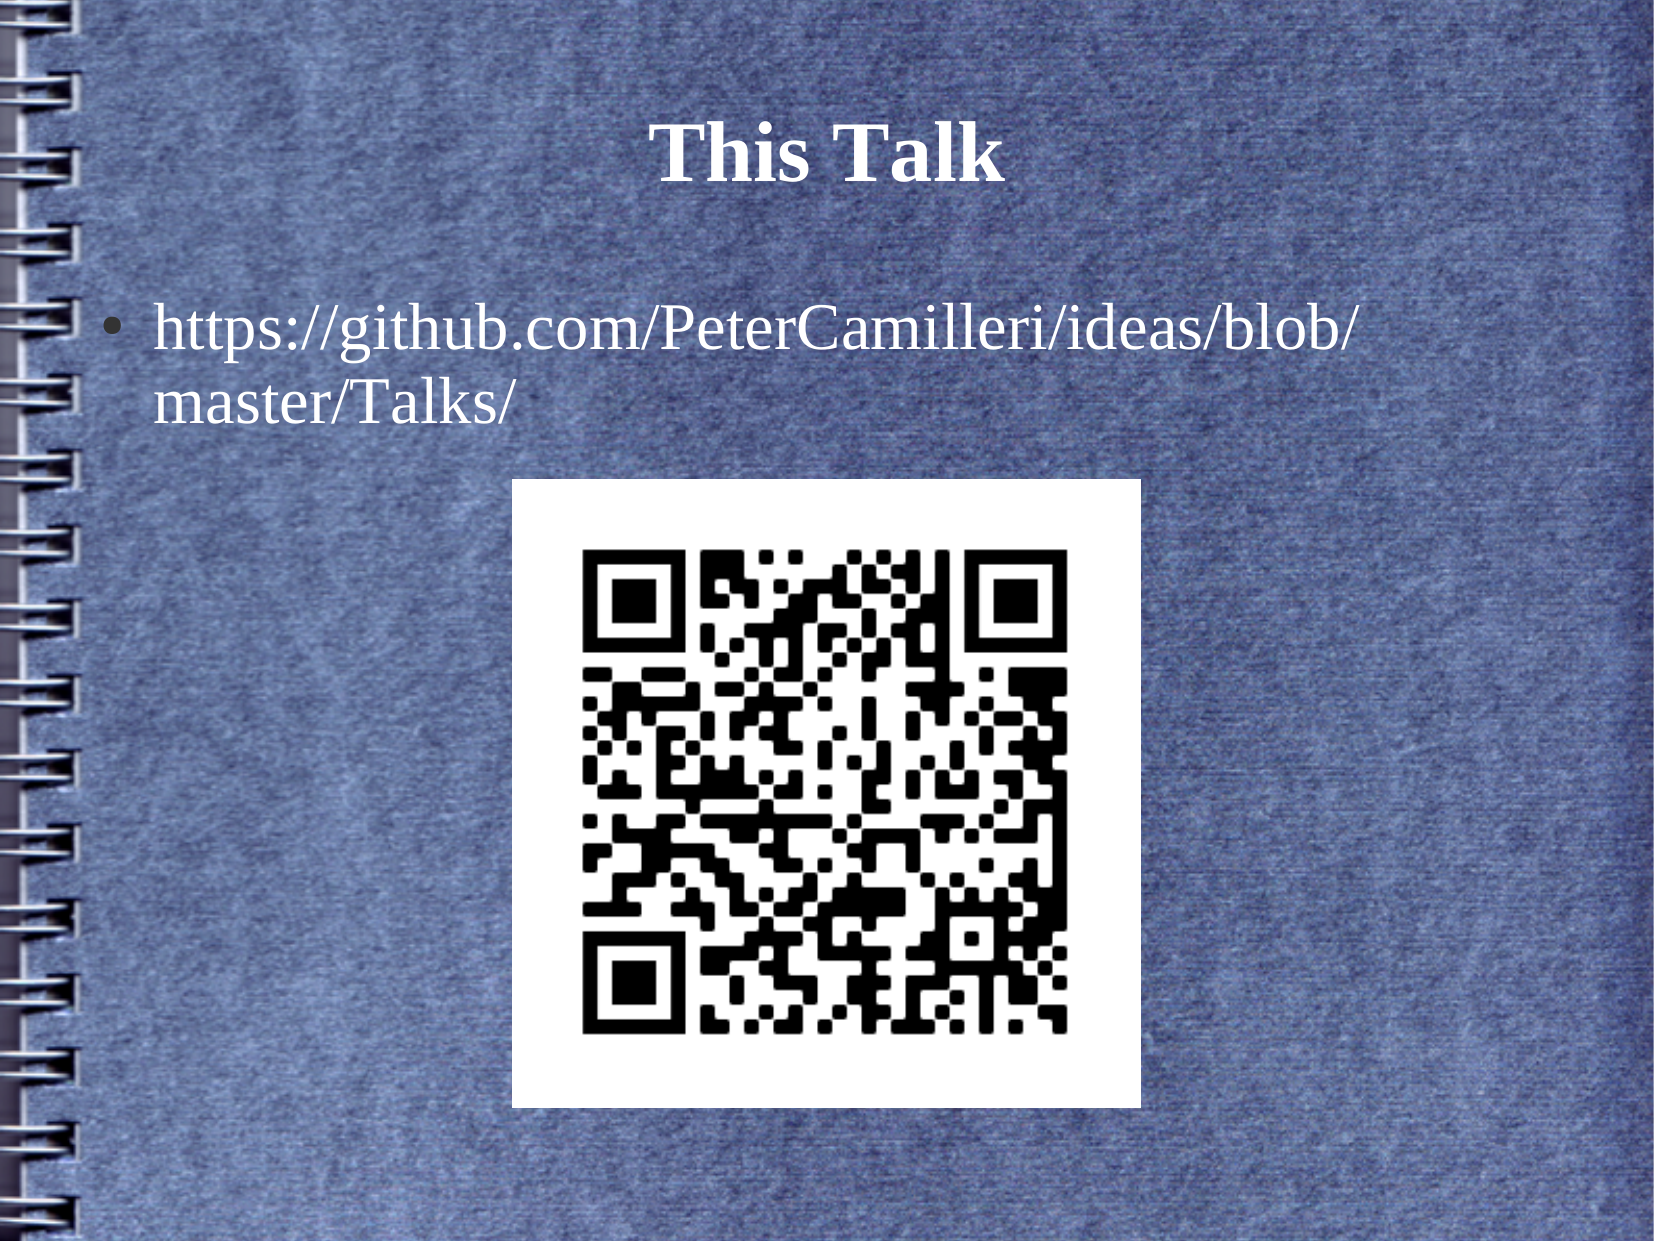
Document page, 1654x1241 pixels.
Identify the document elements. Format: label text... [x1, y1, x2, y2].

picture [0, 0, 1654, 1241]
title This Talk [82, 49, 1571, 257]
list https://github.com/PeterCamilleri/ideas/blob/master/Talks/ [82, 290, 1571, 481]
